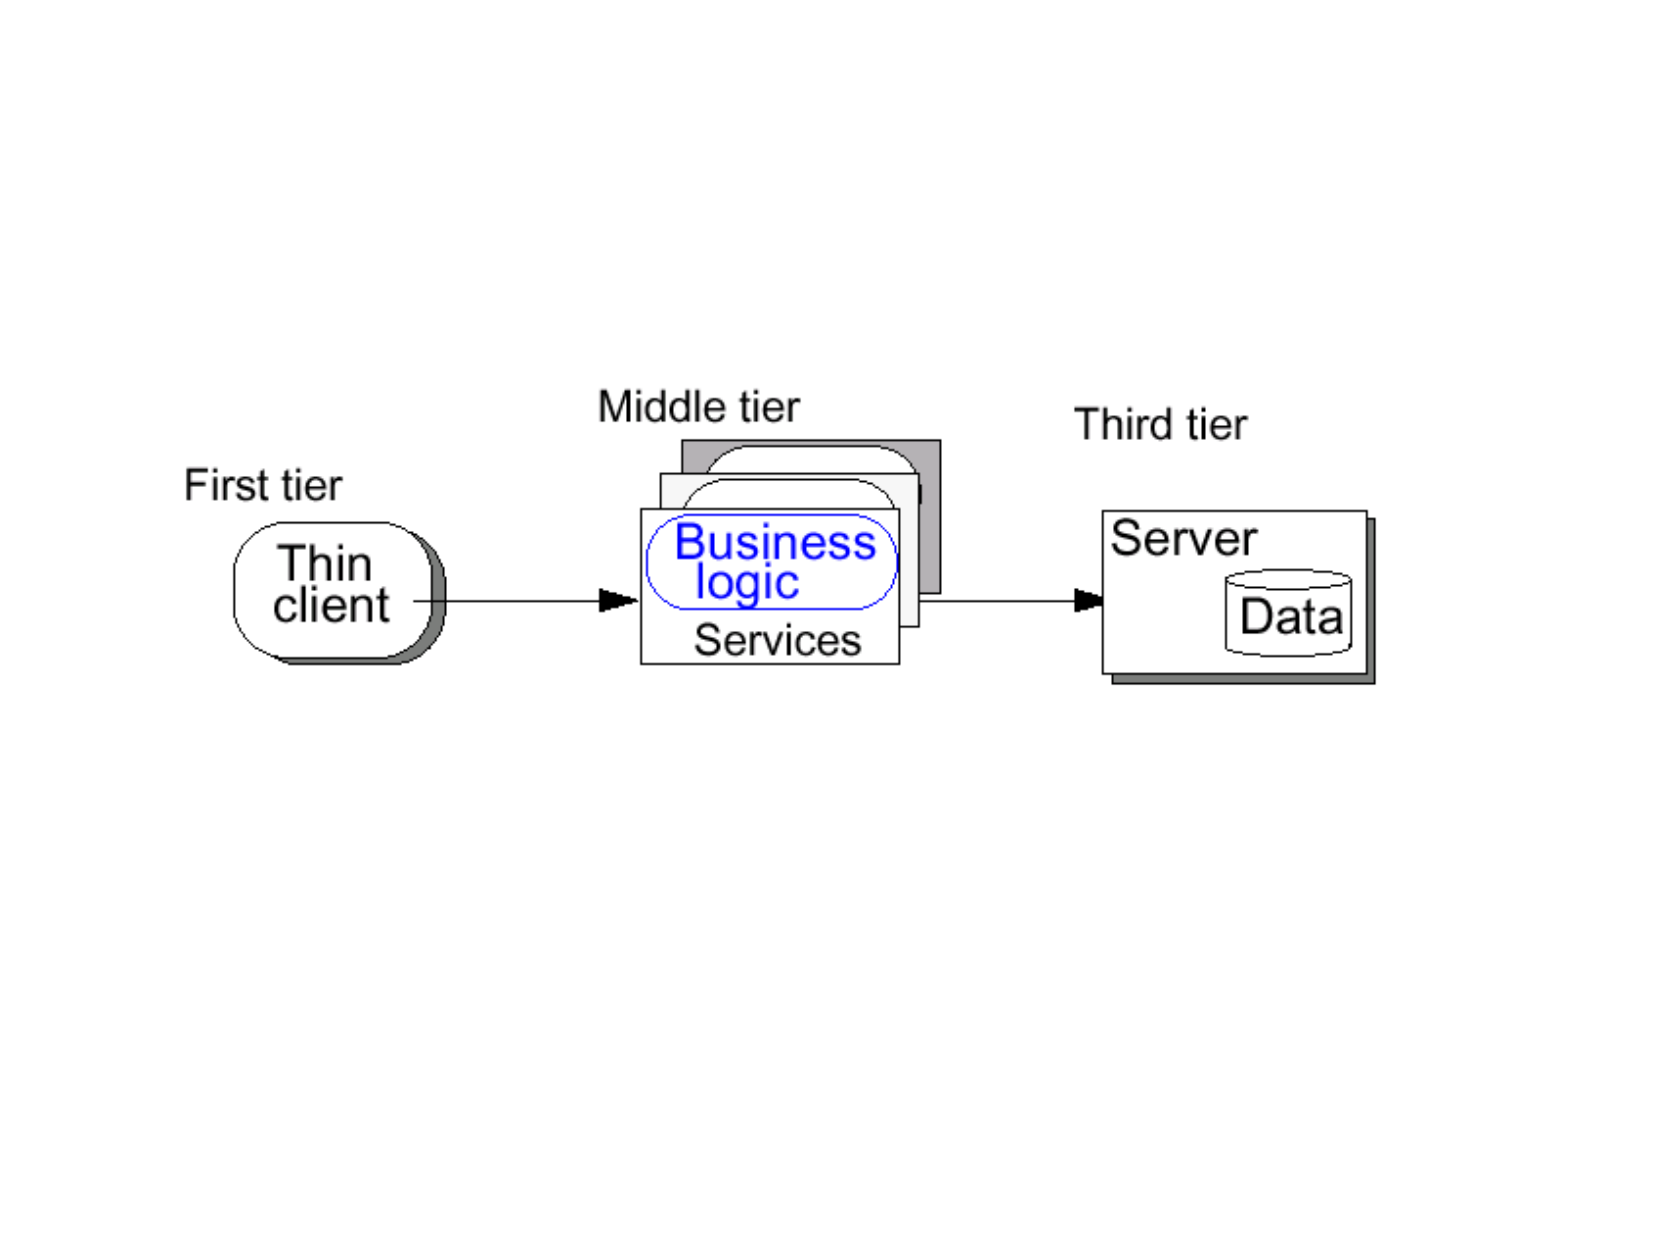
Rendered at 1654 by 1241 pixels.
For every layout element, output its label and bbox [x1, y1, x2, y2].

chart [179, 377, 1382, 691]
